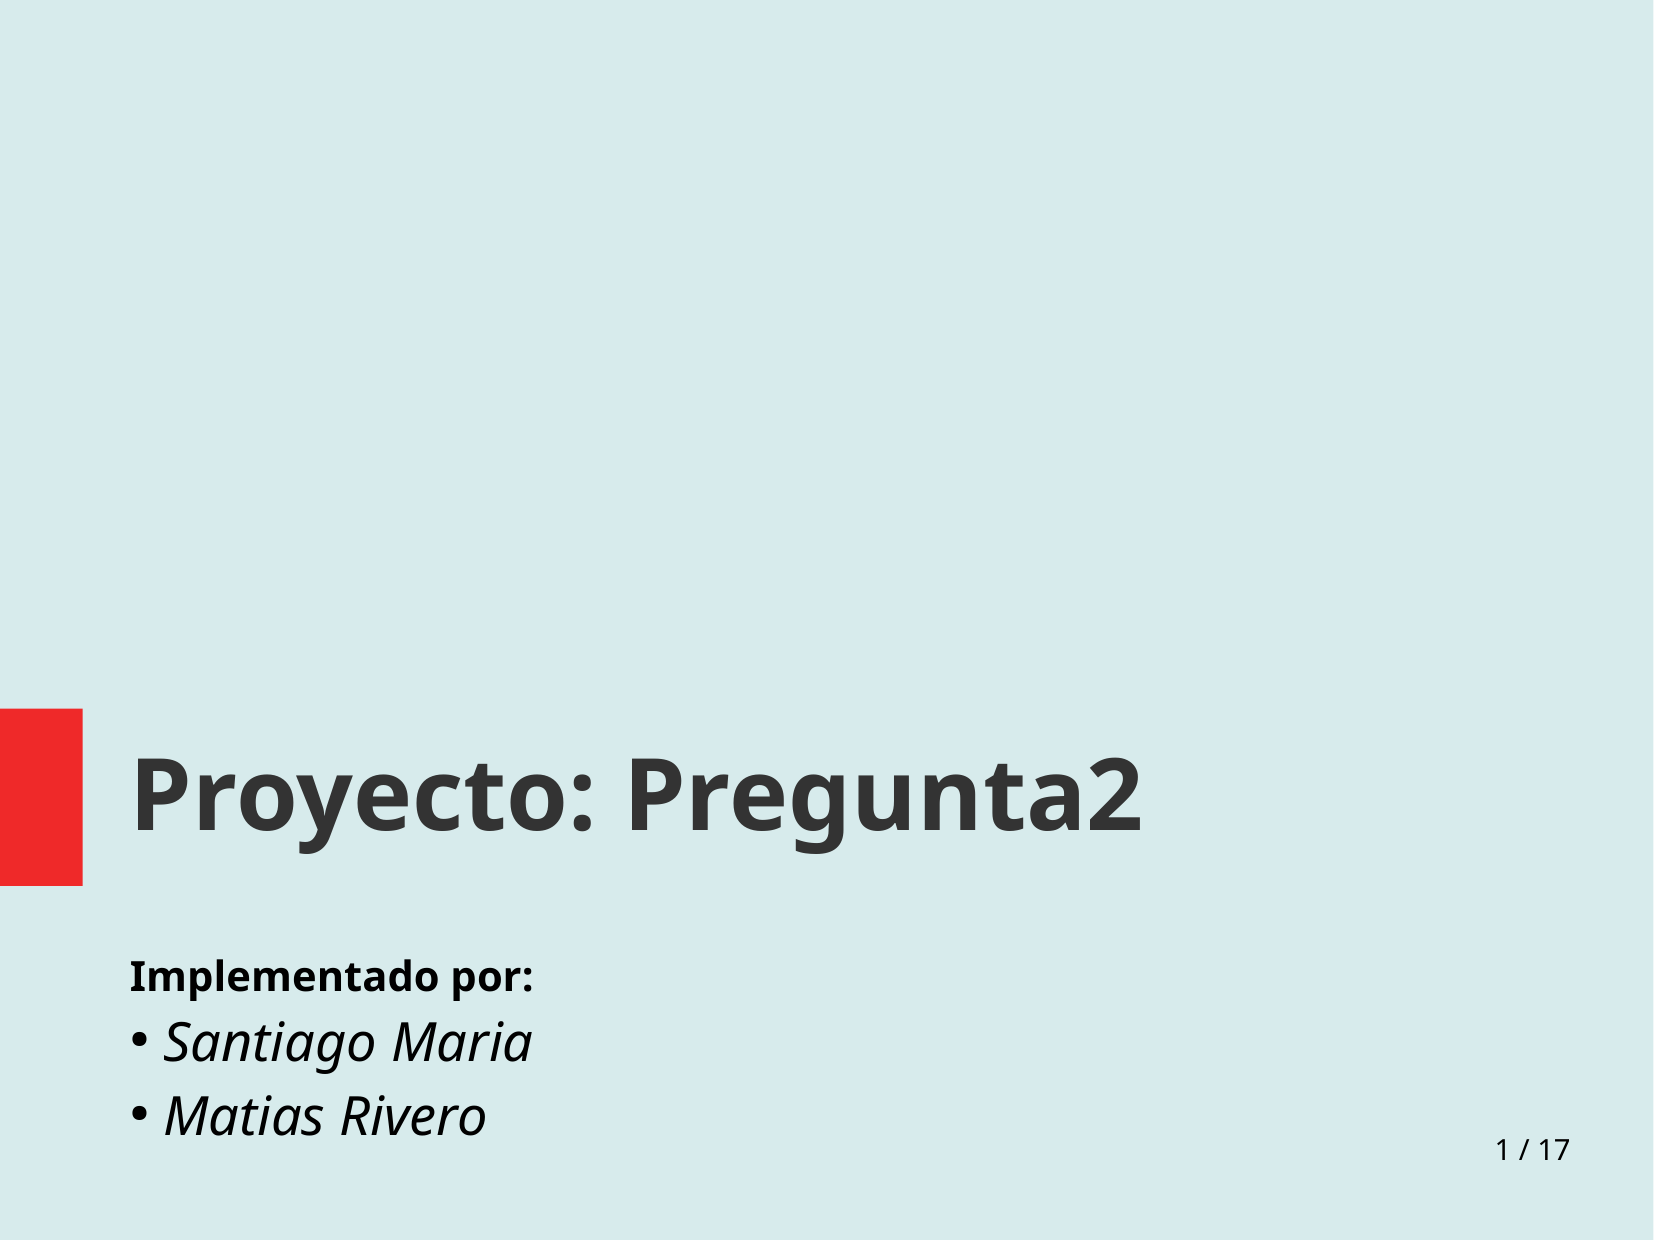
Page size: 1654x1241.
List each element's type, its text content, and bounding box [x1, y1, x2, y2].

subtitle Implementado por: Santiago Maria Matias Rivero [129, 961, 1536, 1137]
title Proyecto: Pregunta2 [129, 673, 1536, 910]
